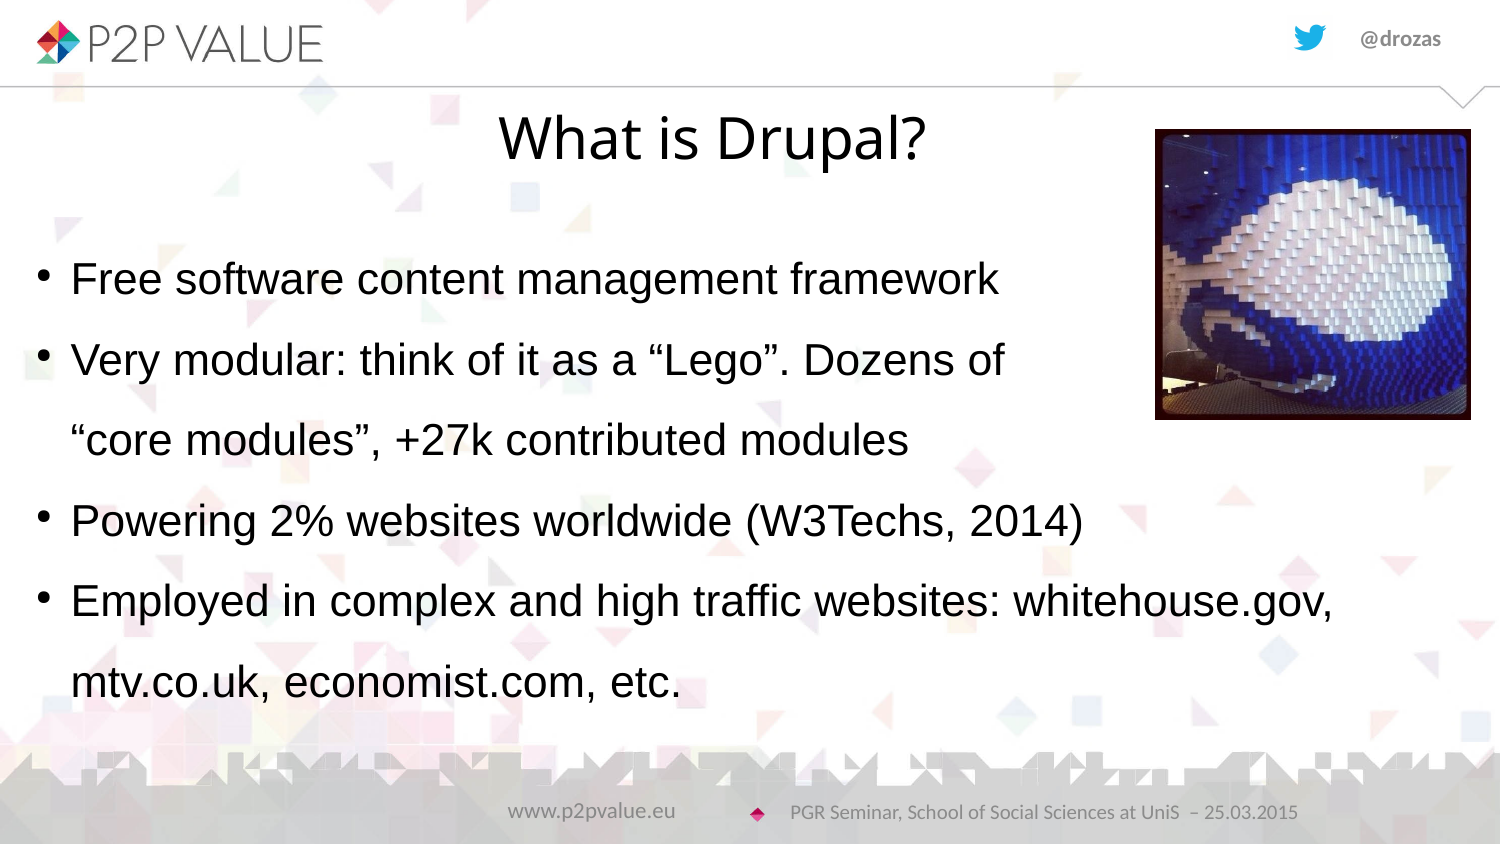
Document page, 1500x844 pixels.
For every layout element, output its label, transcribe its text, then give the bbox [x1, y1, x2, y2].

picture [0, 0, 1500, 844]
text_box www.p2pvalue.eu [501, 789, 720, 829]
title What is Drupal? [60, 92, 1366, 162]
subtitle Free software content management framework Very modular: think of it as a “Lego”. Dozens of “core modules”, +27k contributed modules Powering 2% websites worldwide (W3Techs, 2014) Employed in complex and high traffic websites: whitehouse.gov, mtv.co.uk, economist.com, etc. [22, 162, 1500, 718]
text_box @drozas [1333, 15, 1455, 60]
text_box PGR Seminar, School of Social Sciences at UniS – 25.03.2015 [777, 788, 1470, 834]
